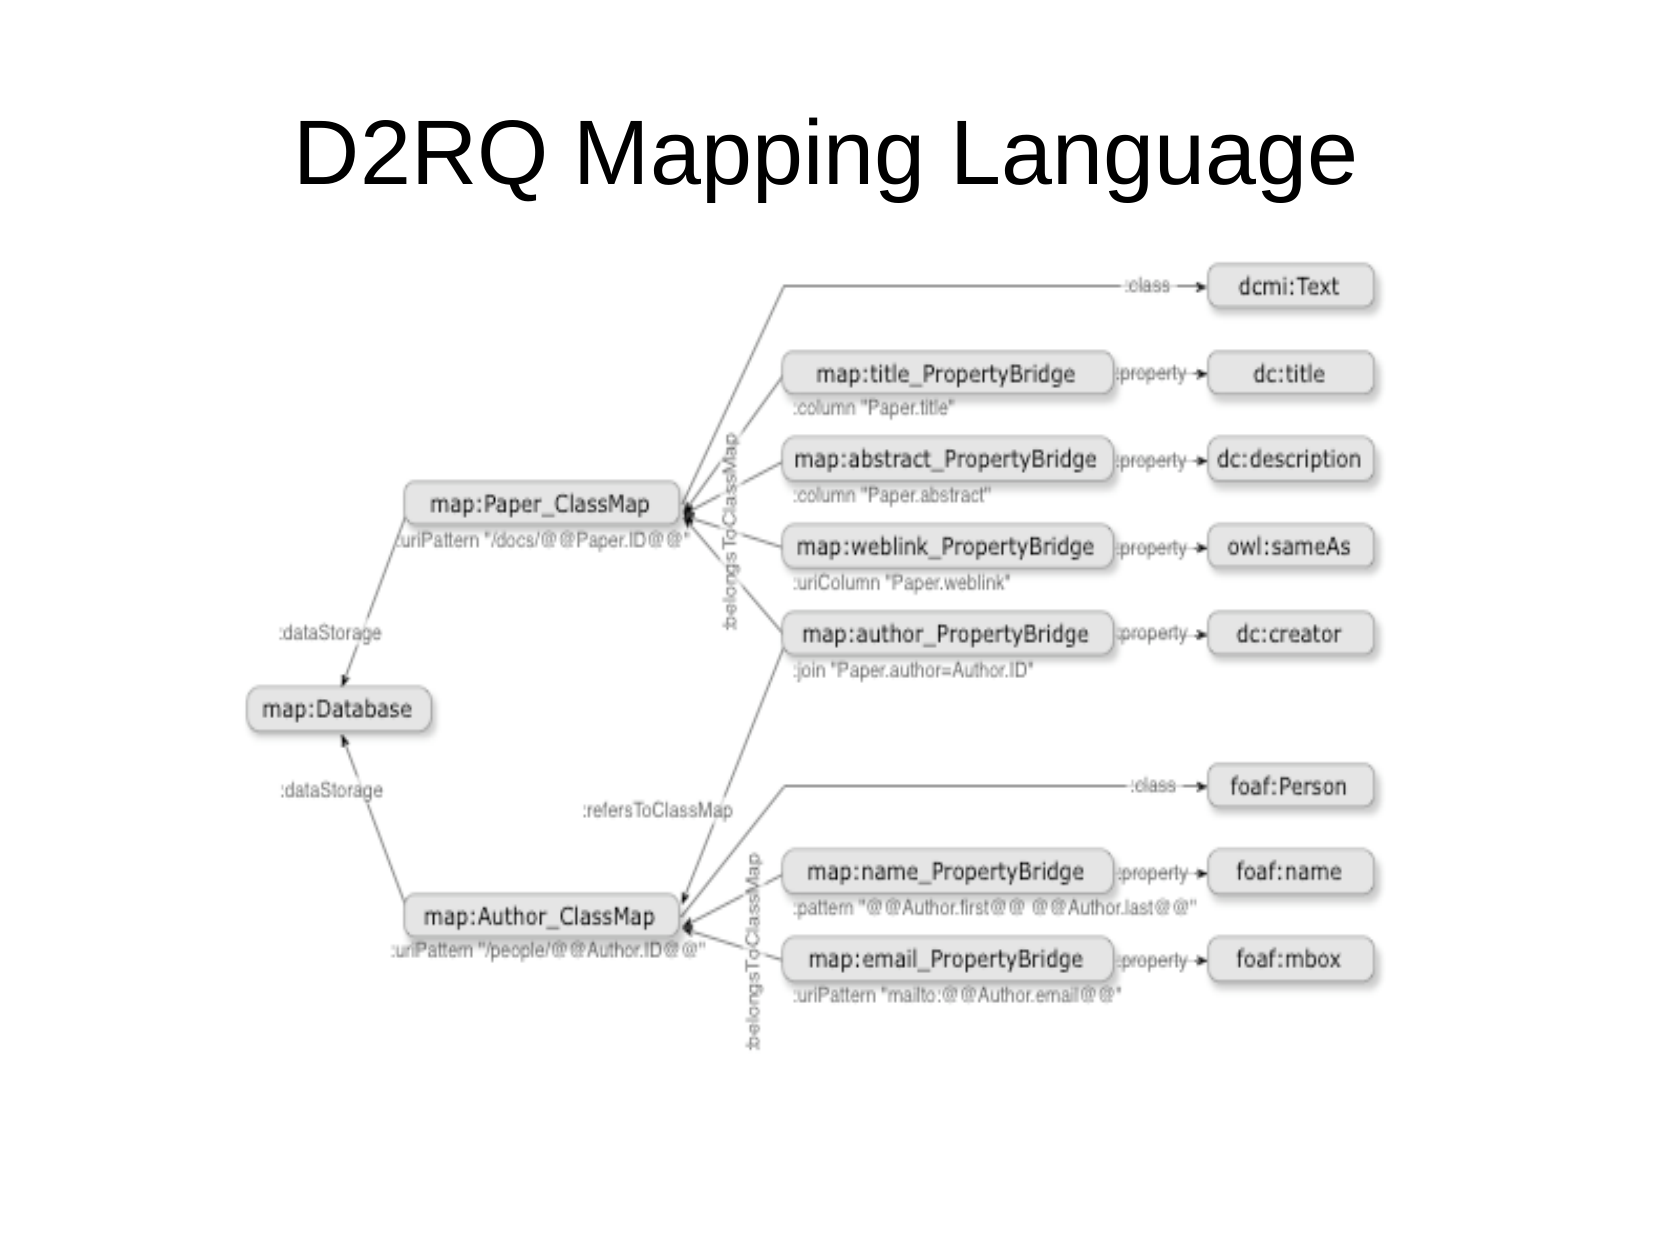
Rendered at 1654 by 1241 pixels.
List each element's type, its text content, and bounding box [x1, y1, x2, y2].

picture [240, 258, 1388, 1063]
title D2RQ Mapping Language [82, 56, 1571, 250]
